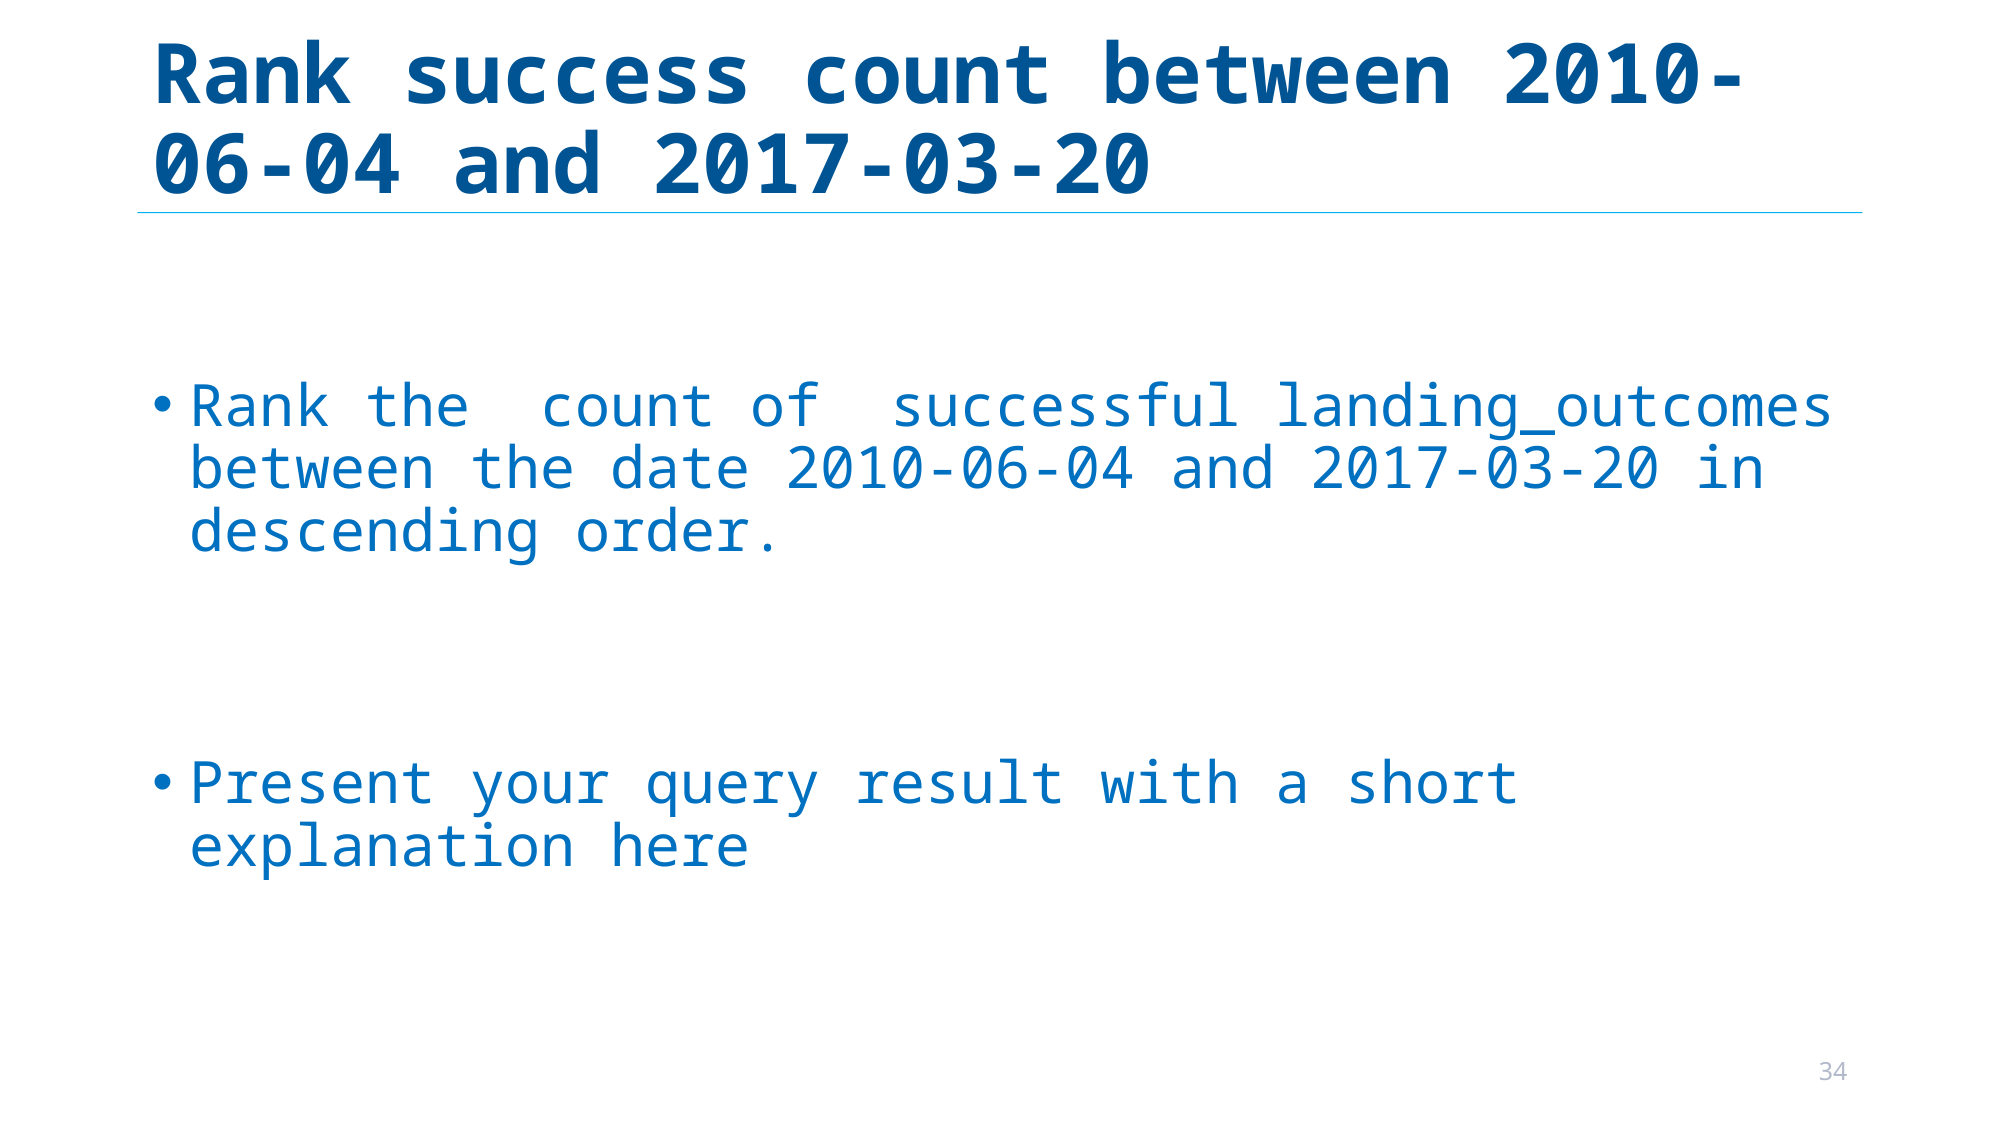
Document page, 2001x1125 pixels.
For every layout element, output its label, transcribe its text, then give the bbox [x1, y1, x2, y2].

title Rank success count between 2010-06-04 and 2017-03-20 [137, 13, 1863, 231]
list Rank the count of successful landing_outcomes between the date 2010-06-04 and 2017-03-20 in descending order. Present your query result with a short explanation here [137, 277, 1863, 992]
slide_number 36 [1412, 1042, 1863, 1103]
